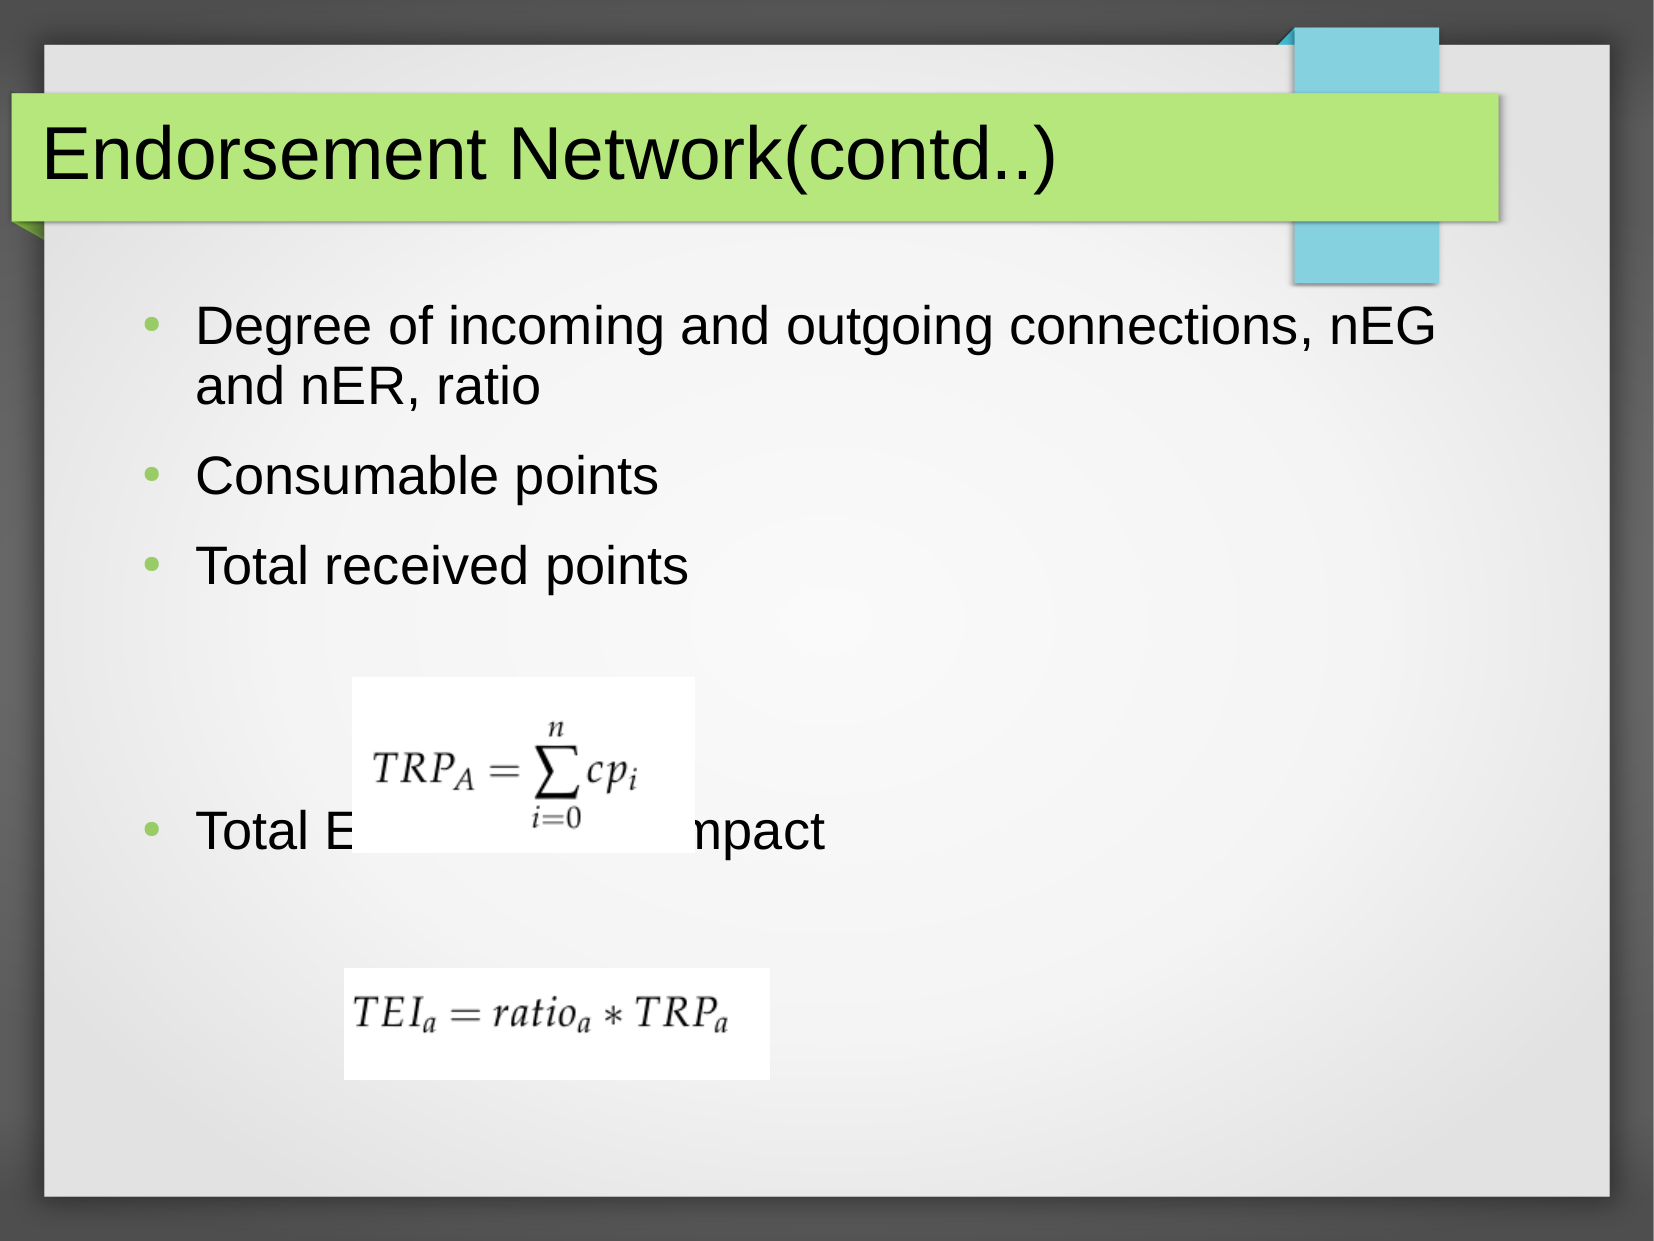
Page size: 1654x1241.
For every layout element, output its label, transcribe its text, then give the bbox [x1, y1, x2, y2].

title Endorsement Network(contd..) [41, 51, 1588, 256]
picture [0, 0, 1654, 1241]
list Degree of incoming and outgoing connections, nEG and nER, ratio Consumable points Total received points Total Endorsement Impact [124, 295, 1530, 1015]
